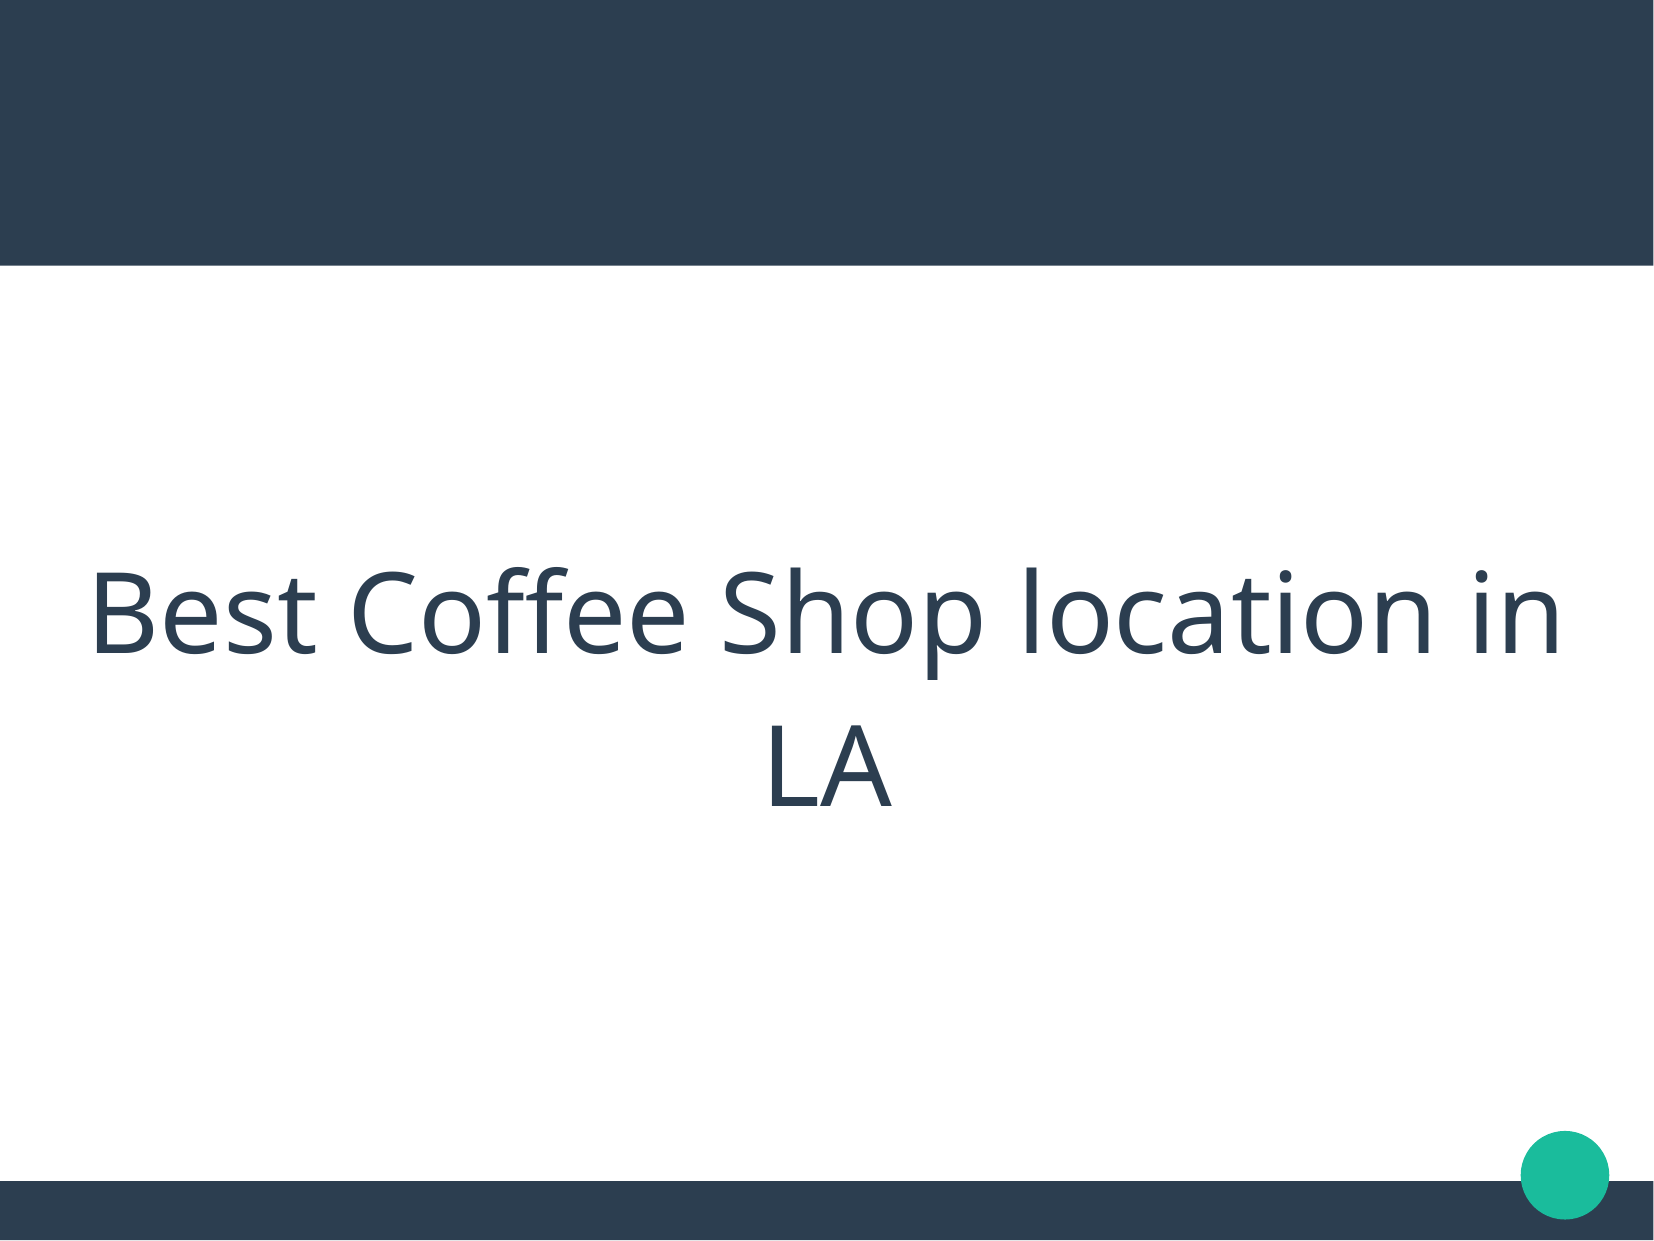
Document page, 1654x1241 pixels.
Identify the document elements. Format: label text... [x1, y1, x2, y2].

subtitle Best Coffee Shop location in LA [59, 321, 1595, 1052]
